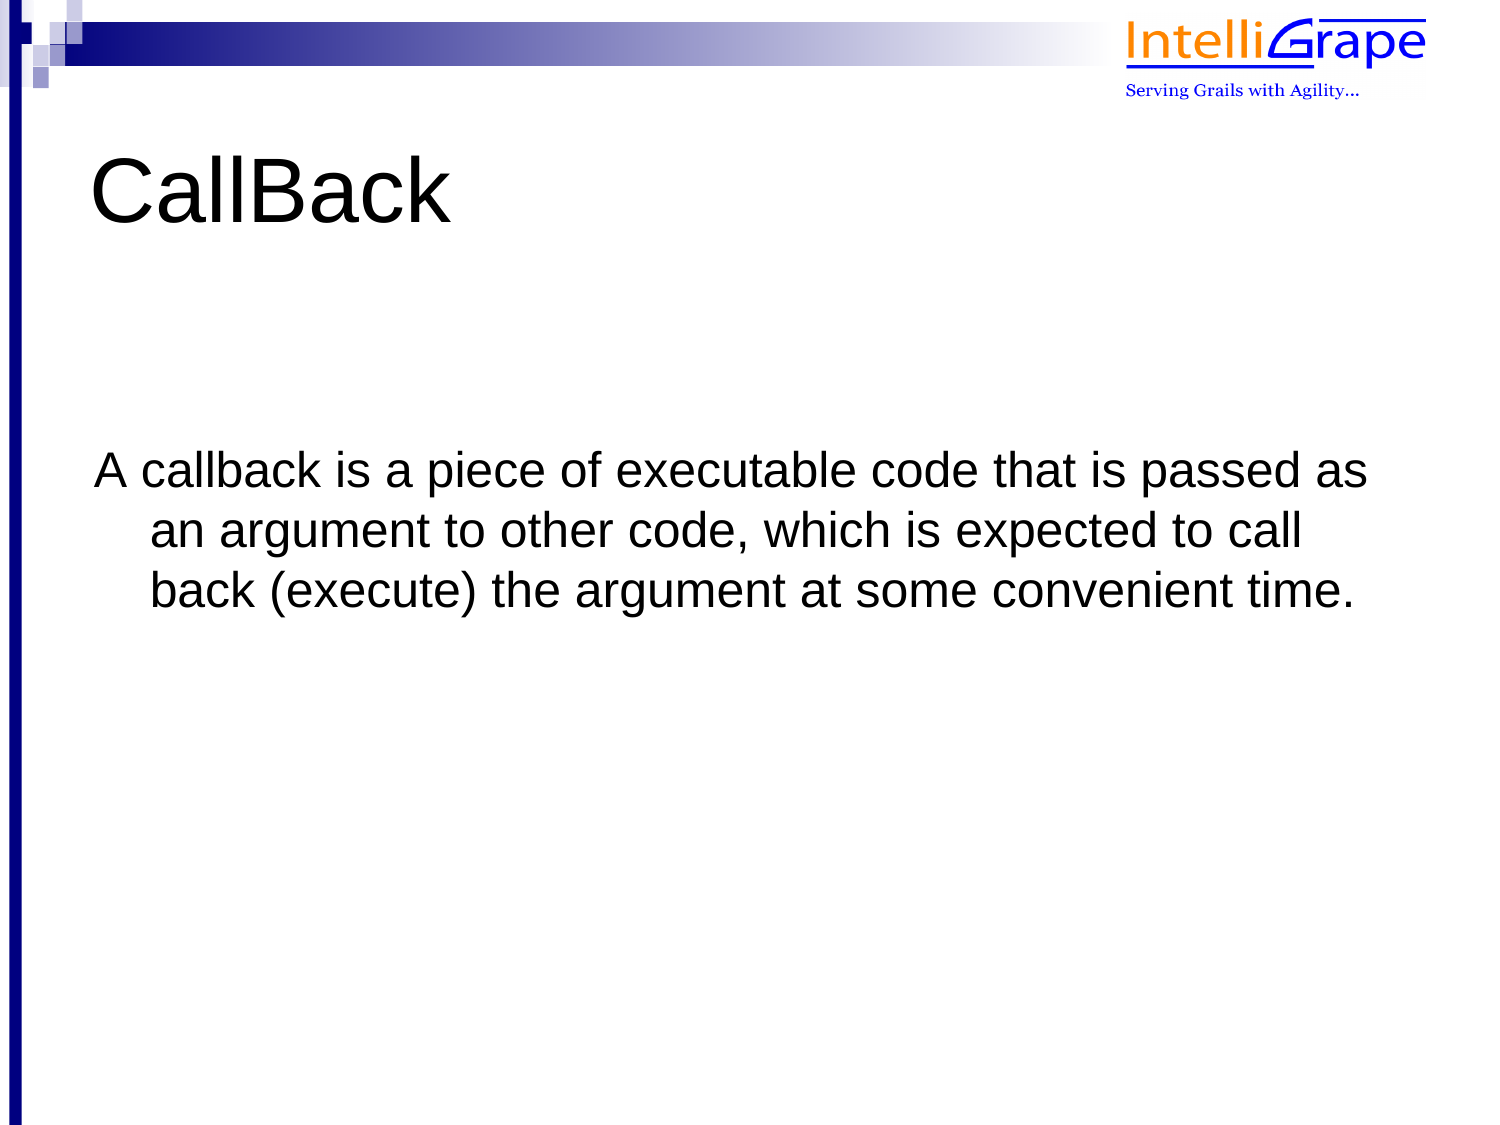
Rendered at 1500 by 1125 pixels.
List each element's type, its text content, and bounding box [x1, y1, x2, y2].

title CallBack [75, 75, 1422, 297]
list A callback is a piece of executable code that is passed as an argument to other code, which is expected to call back (execute) the argument at some convenient time. [78, 429, 1426, 765]
picture [1125, 12, 1426, 100]
